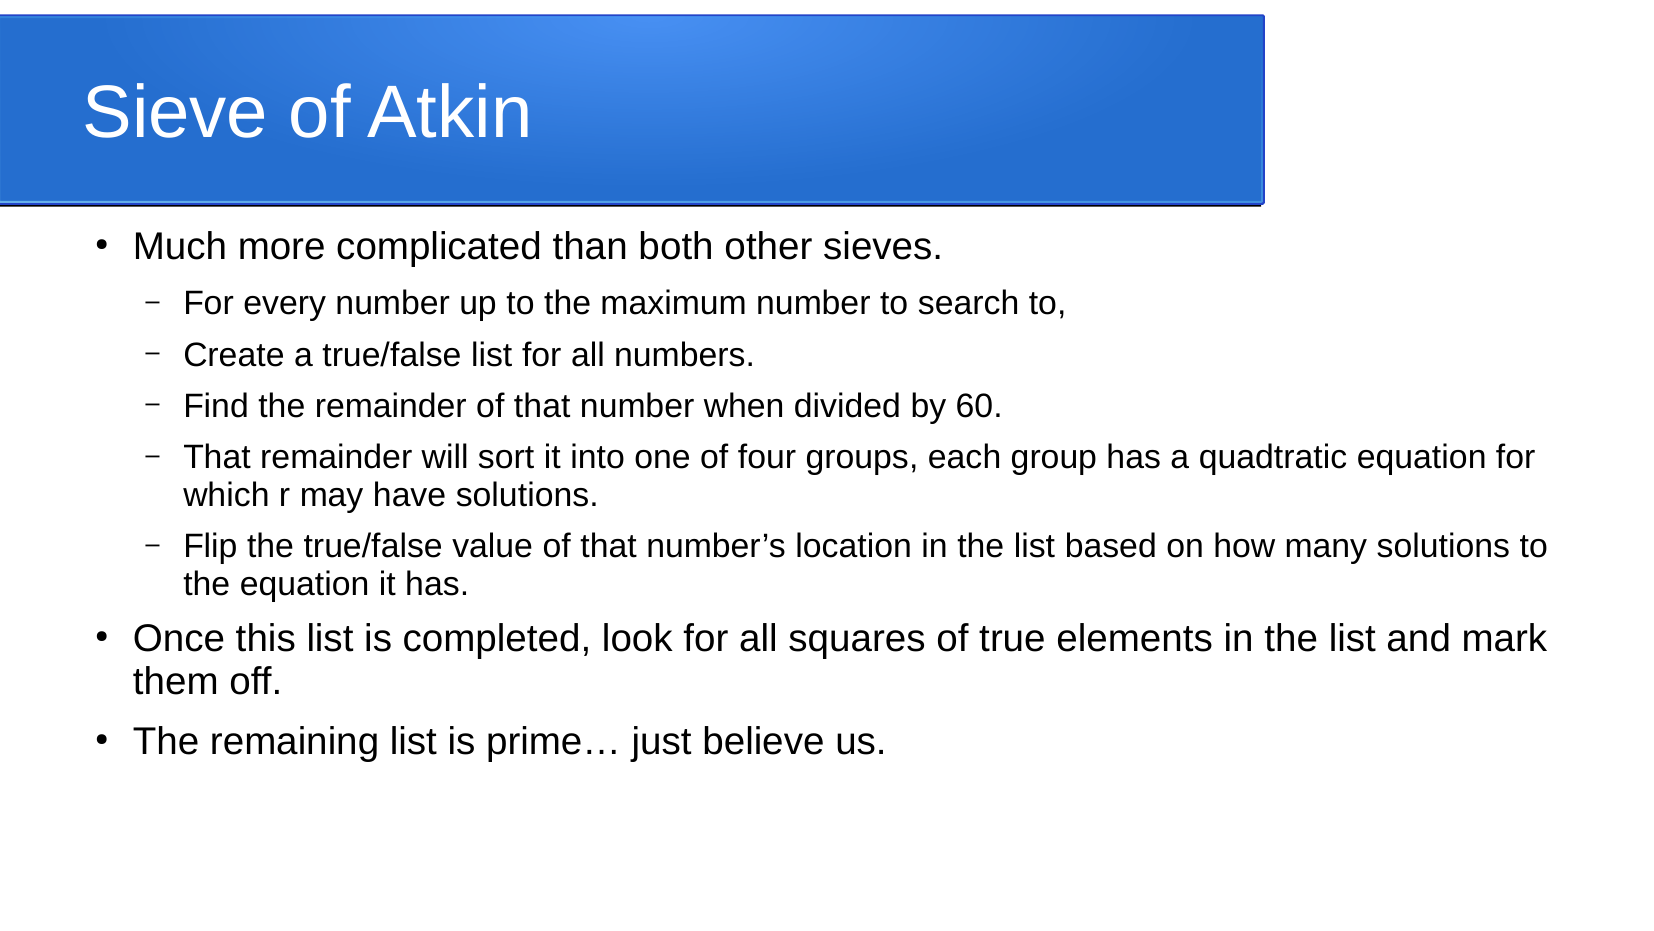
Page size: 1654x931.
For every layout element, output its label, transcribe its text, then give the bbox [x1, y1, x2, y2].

list Much more complicated than both other sieves. For every number up to the maximum number to search to, Create a true/false list for all numbers. Find the remainder of that number when divided by 60. That remainder will sort it into one of four groups, each group has a quadtratic equation for which r may have solutions. Flip the true/false value of that number’s location in the list based on how many solutions to the equation it has. Once this list is completed, look for all squares of true elements in the list and mark them off. The remaining list is prime… just believe us. [82, 224, 1571, 764]
title Sieve of Atkin [82, 35, 1235, 189]
